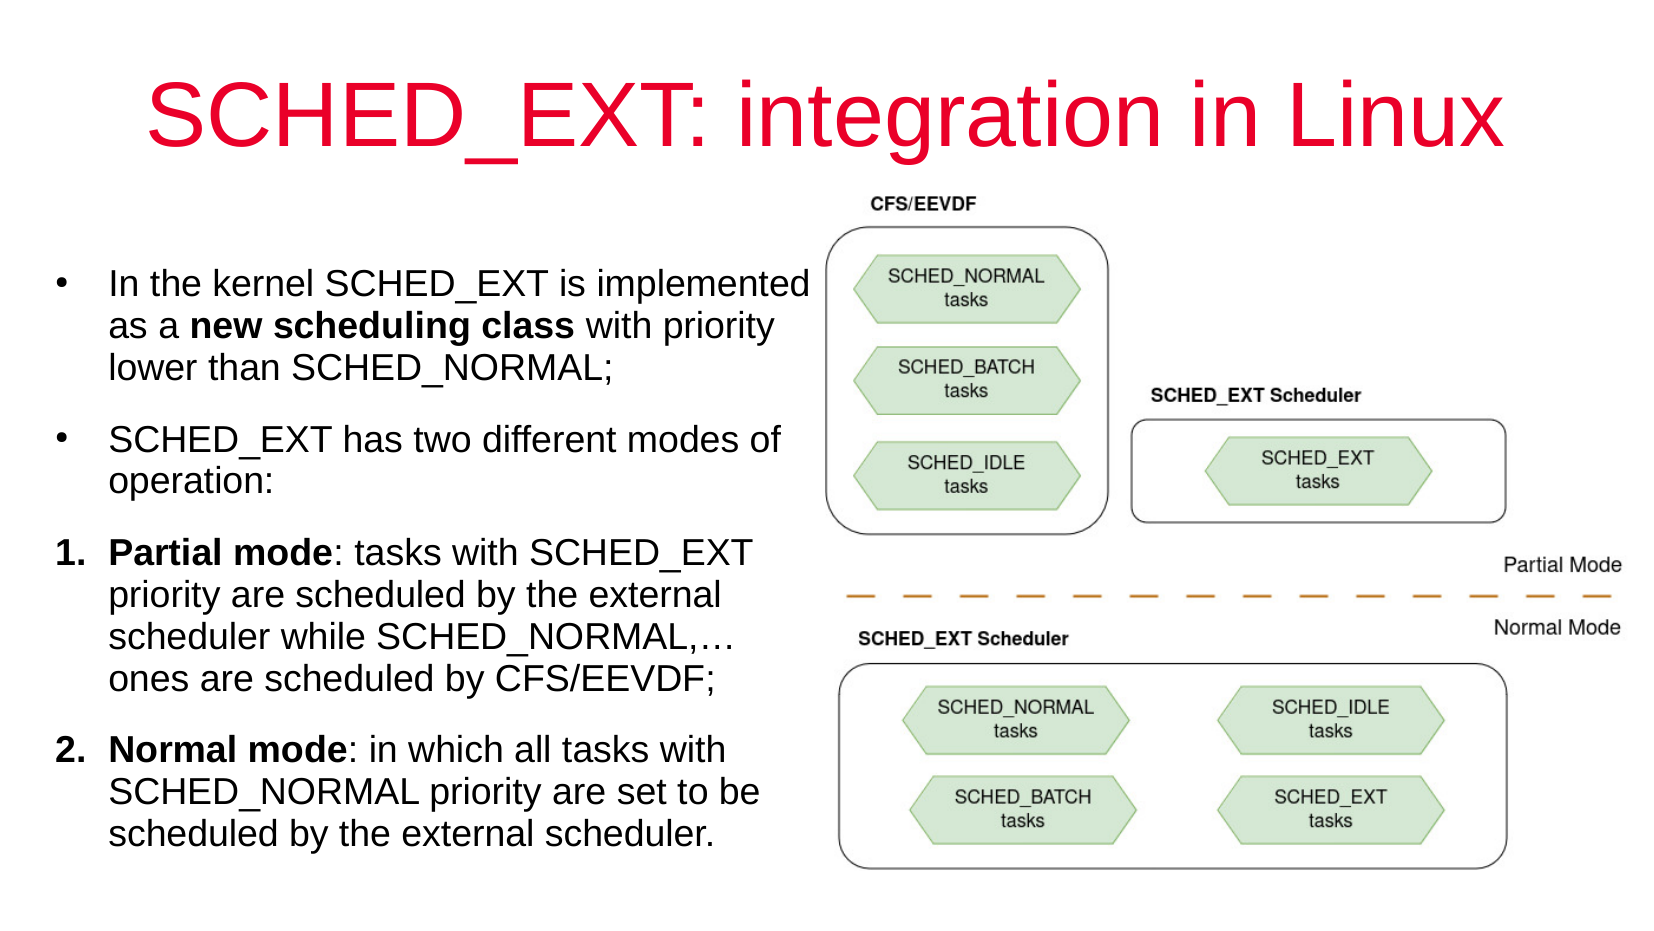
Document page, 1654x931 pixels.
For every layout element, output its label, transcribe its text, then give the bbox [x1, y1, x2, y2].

picture [825, 187, 1639, 871]
title SCHED_EXT: integration in Linux [82, 37, 1571, 193]
list In the kernel SCHED_EXT is implemented as a new scheduling class with priority lower than SCHED_NORMAL; SCHED_EXT has two different modes of operation: Partial mode: tasks with SCHED_EXT priority are scheduled by the external scheduler while SCHED_NORMAL,… ones are scheduled by CFS/EEVDF; Normal mode: in which all tasks with SCHED_NORMAL priority are set to be scheduled by the external scheduler. [37, 262, 825, 826]
